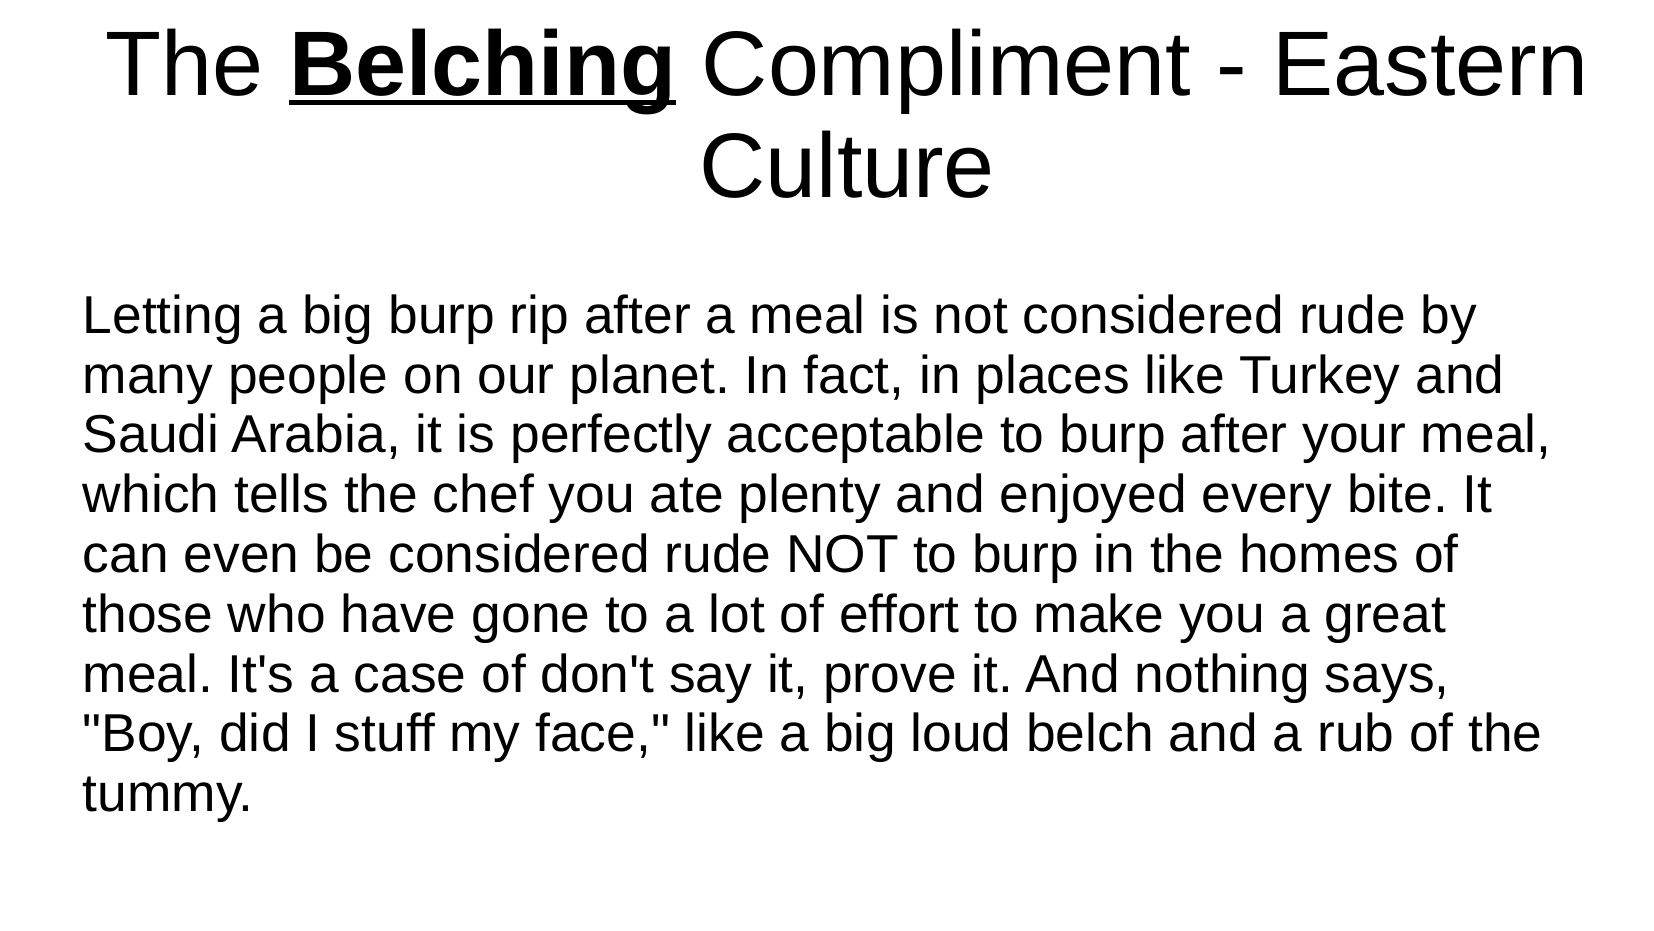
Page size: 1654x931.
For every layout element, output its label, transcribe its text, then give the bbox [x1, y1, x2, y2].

list Letting a big burp rip after a meal is not considered rude by many people on our planet. In fact, in places like Turkey and Saudi Arabia, it is perfectly acceptable to burp after your meal, which tells the chef you ate plenty and enjoyed every bite. It can even be considered rude NOT to burp in the homes of those who have gone to a lot of effort to make you a great meal. It's a case of don't say it, prove it. And nothing says, "Boy, did I stuff my face," like a big loud belch and a rub of the tummy. [82, 285, 1571, 825]
title The Belching Compliment - Eastern Culture [0, 12, 1654, 218]
